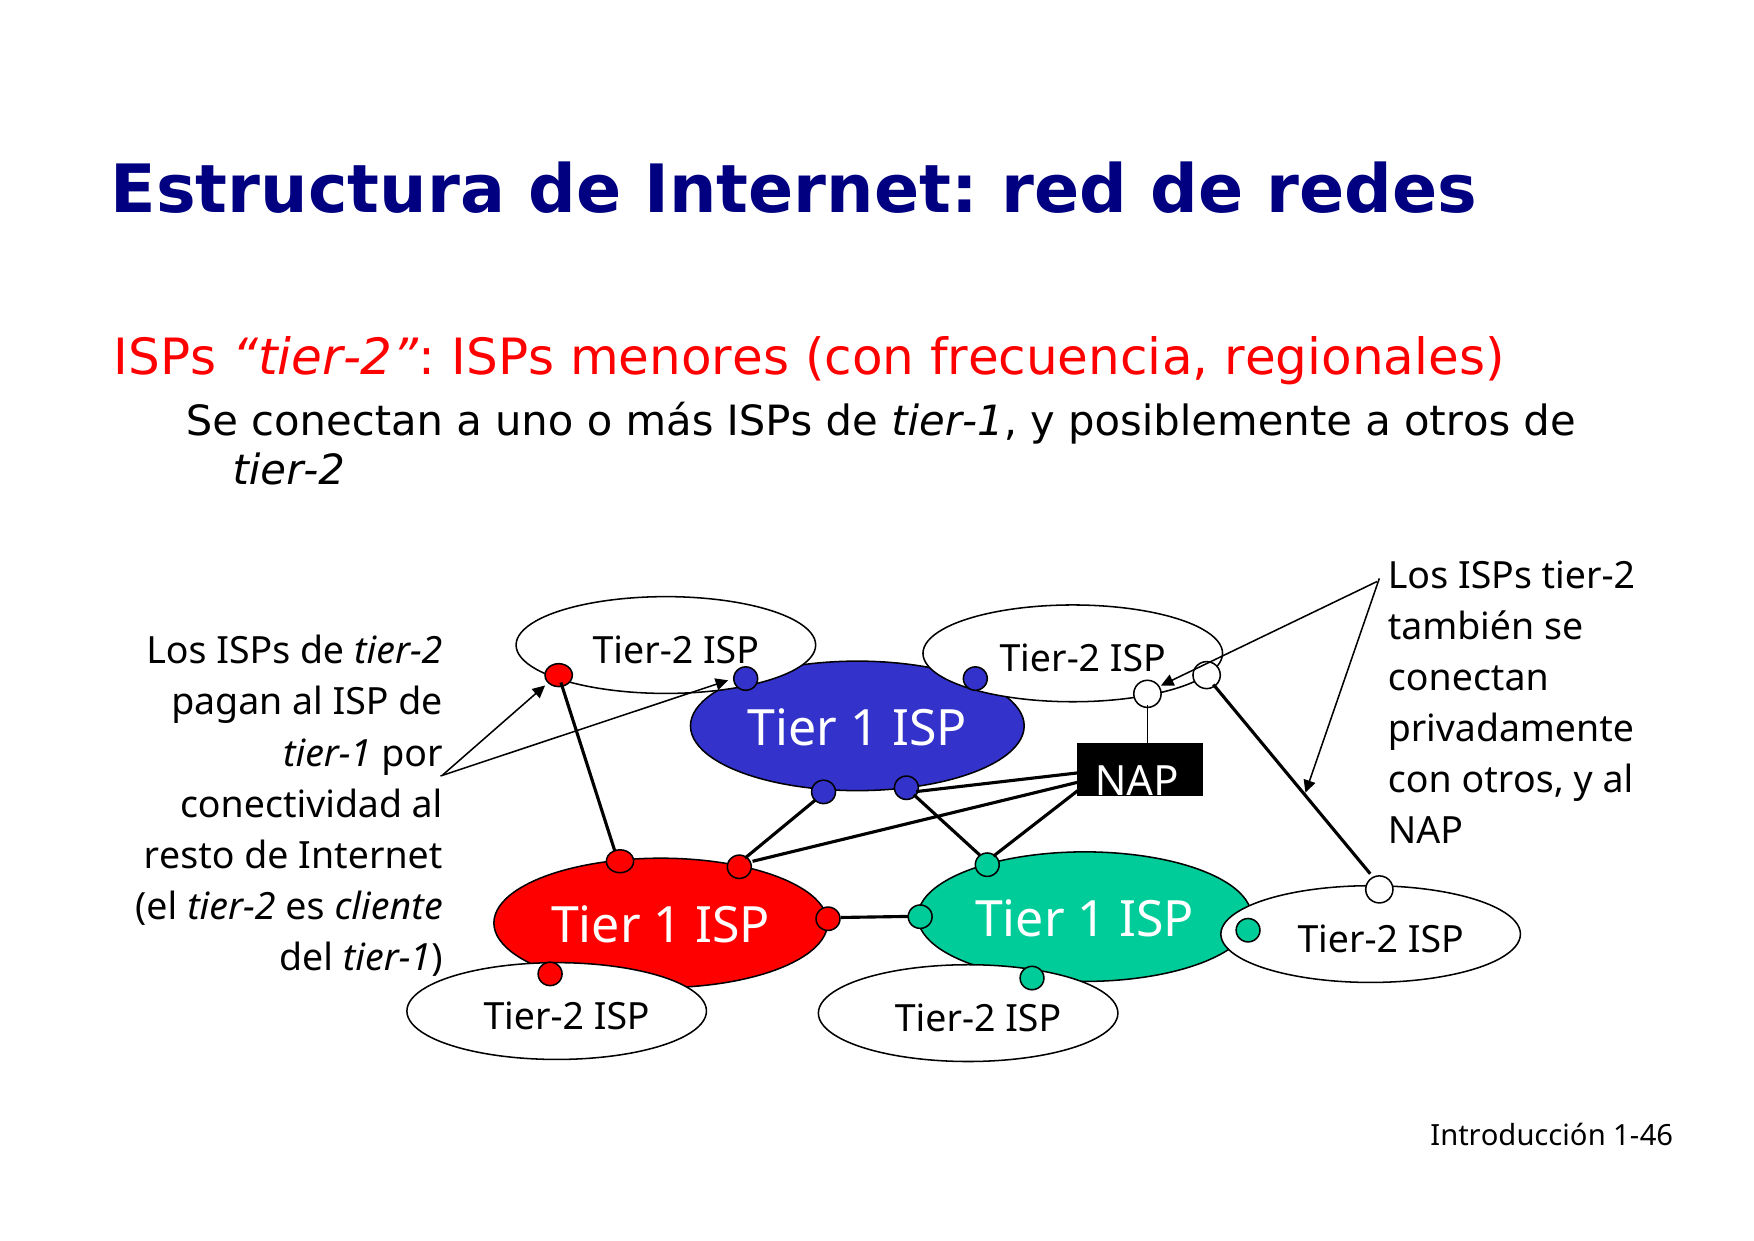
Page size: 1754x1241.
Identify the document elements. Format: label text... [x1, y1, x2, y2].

text_box Tier-2 ISP [468, 981, 666, 1049]
text_box [1182, 658, 1222, 689]
text_box [516, 596, 816, 694]
text_box [606, 849, 634, 873]
text_box [816, 907, 840, 931]
text_box Tier-2 ISP [1282, 904, 1479, 972]
text_box Tier 1 ISP [920, 851, 1249, 982]
text_box [696, 686, 718, 693]
text_box Los ISPs de tier-2 pagan al ISP de tier-1 por conectividad al resto de Internet (el tier-2 es cliente del tier-1) [90, 616, 458, 989]
text_box [818, 964, 1062, 1062]
text_box Tier-2 ISP [880, 983, 1077, 1051]
text_box [727, 855, 752, 879]
list ISPs “tier-2”: ISPs menores (con frecuencia, regionales) Se conectan a uno o más ISPs de tier-1, y posiblemente a otros de tier-2 [96, 320, 1672, 509]
text_box Tier 1 ISP [493, 858, 827, 987]
text_box [1194, 743, 1203, 796]
text_box [894, 776, 919, 800]
text_box Tier-2 ISP [577, 615, 775, 683]
text_box Los ISPs tier-2 también se conectan privadamente con otros, y al NAP [1373, 541, 1696, 863]
text_box [1221, 875, 1521, 983]
text_box Tier-2 ISP [984, 624, 1182, 691]
text_box Tier 1 ISP [690, 661, 1025, 791]
text_box [922, 604, 1223, 708]
title Estructura de Internet: red de redes [96, 74, 1672, 305]
text_box [811, 780, 836, 804]
text_box [406, 962, 707, 1060]
text_box [719, 666, 759, 691]
text_box NAP [1079, 742, 1194, 816]
text_box [1043, 972, 1118, 1047]
